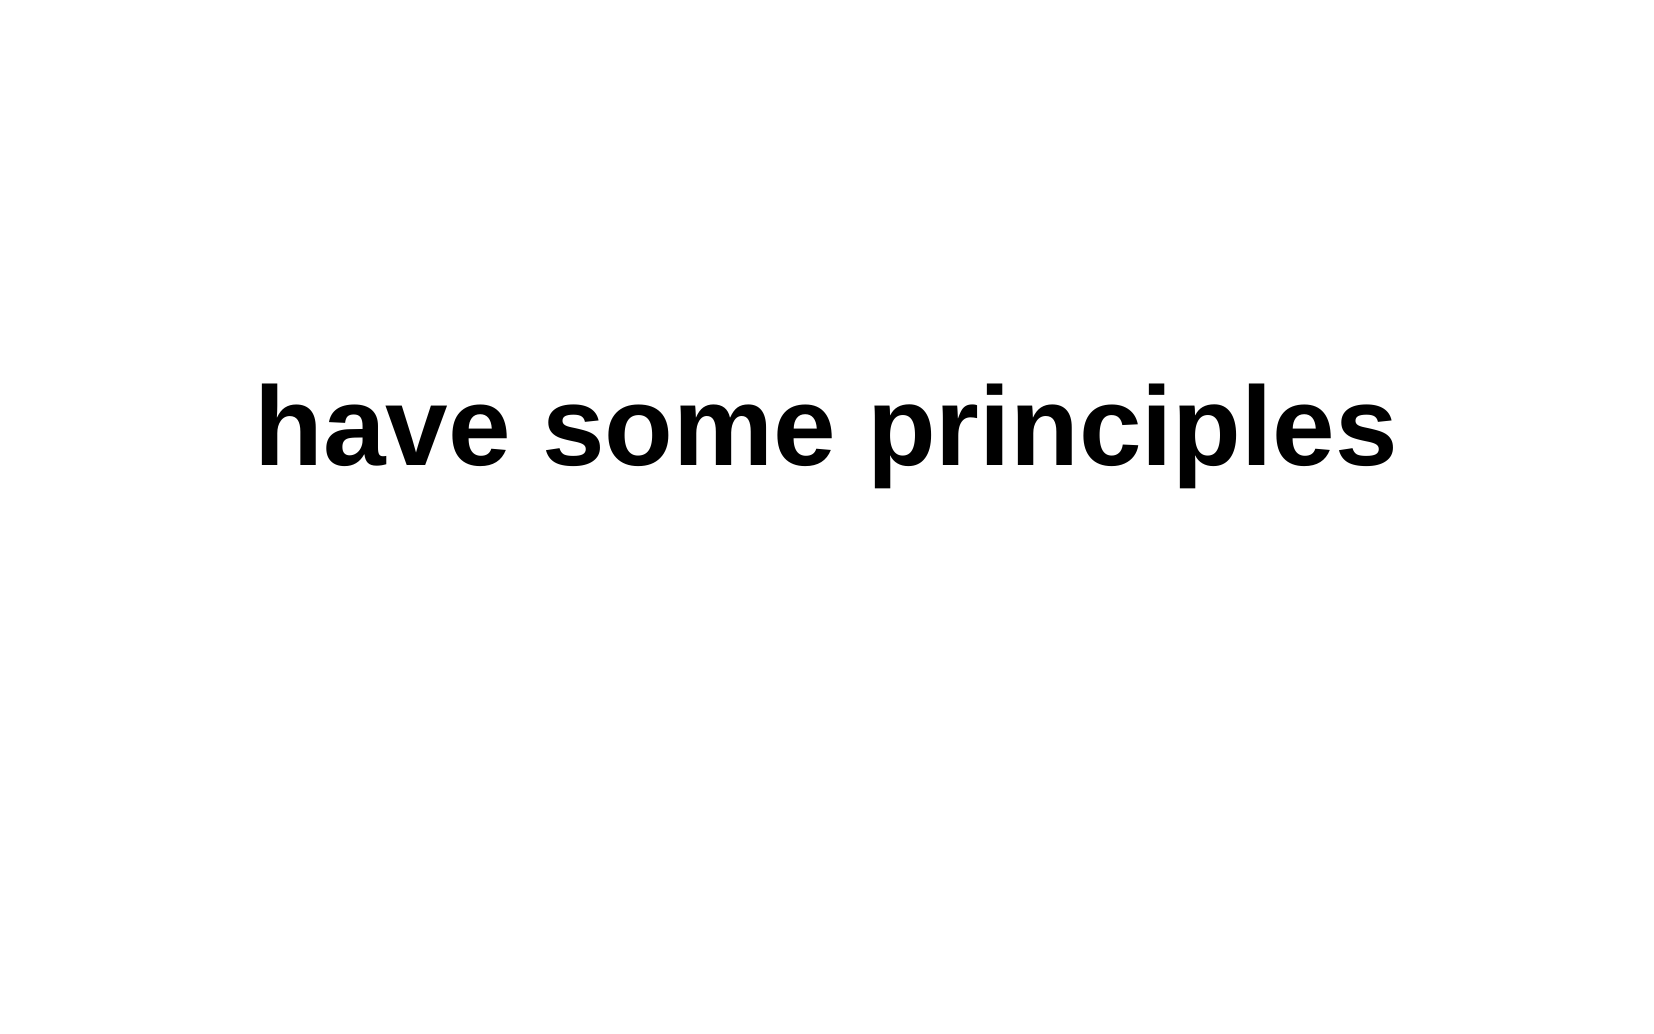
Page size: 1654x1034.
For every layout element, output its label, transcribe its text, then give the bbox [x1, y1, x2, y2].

title have some principles [82, 41, 1571, 898]
